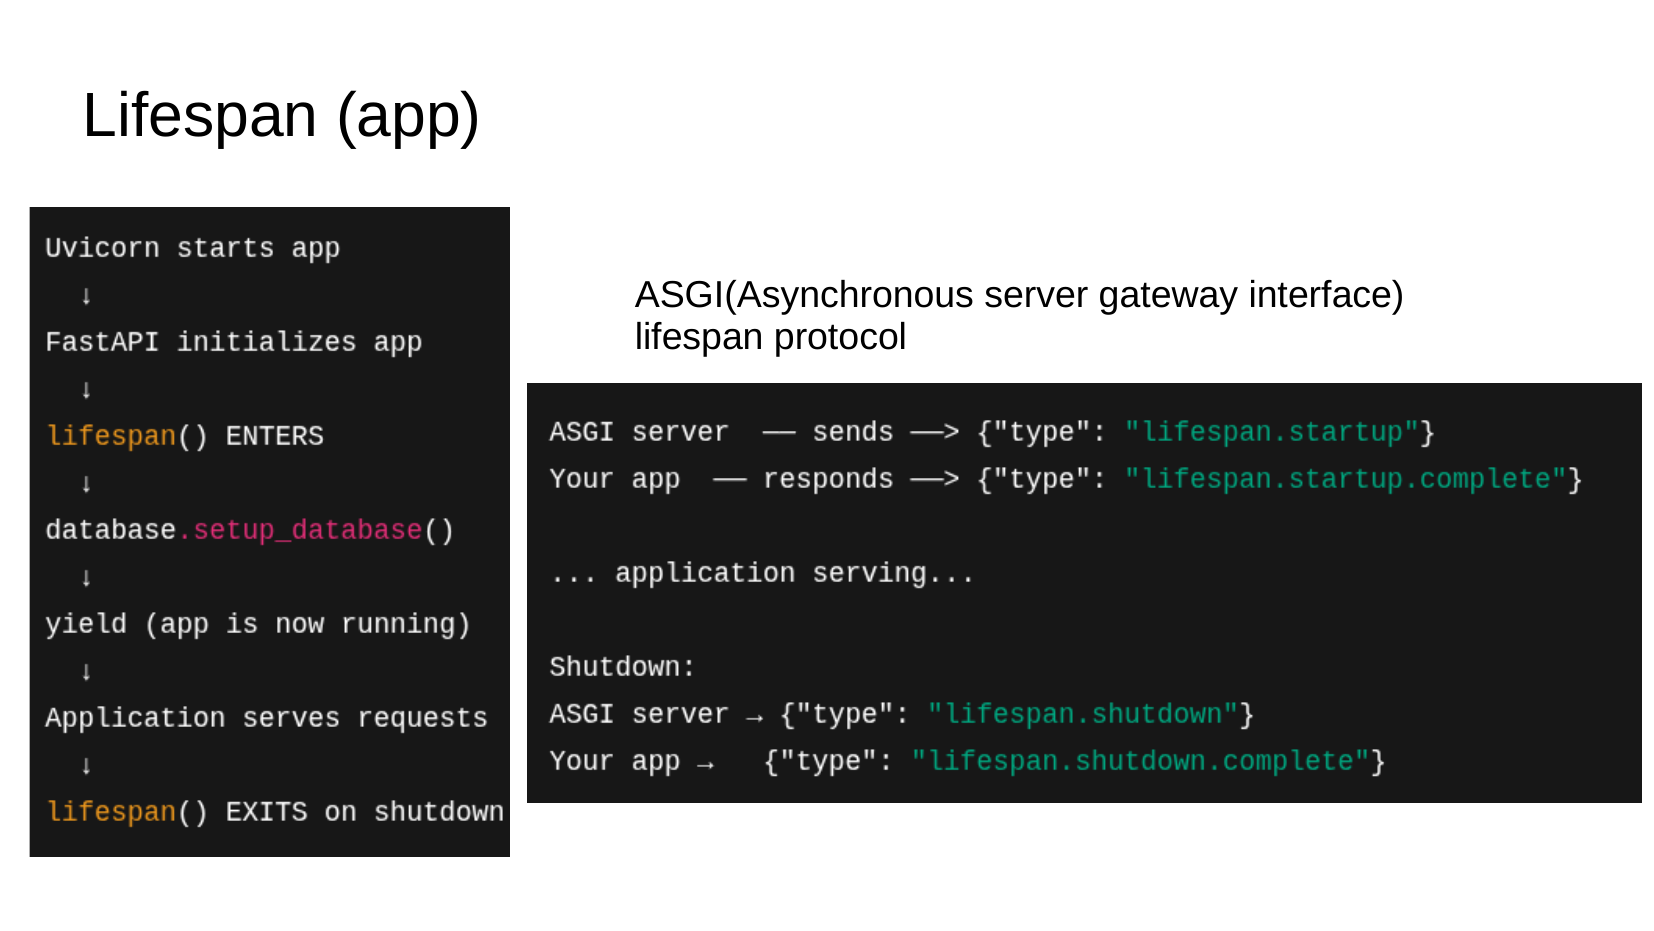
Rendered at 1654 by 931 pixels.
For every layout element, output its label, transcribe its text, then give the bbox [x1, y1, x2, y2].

text_box ASGI(Asynchronous server gateway interface) lifespan protocol [620, 265, 1506, 365]
title Lifespan (app) [82, 37, 1571, 193]
picture [527, 383, 1642, 803]
picture [29, 207, 510, 857]
